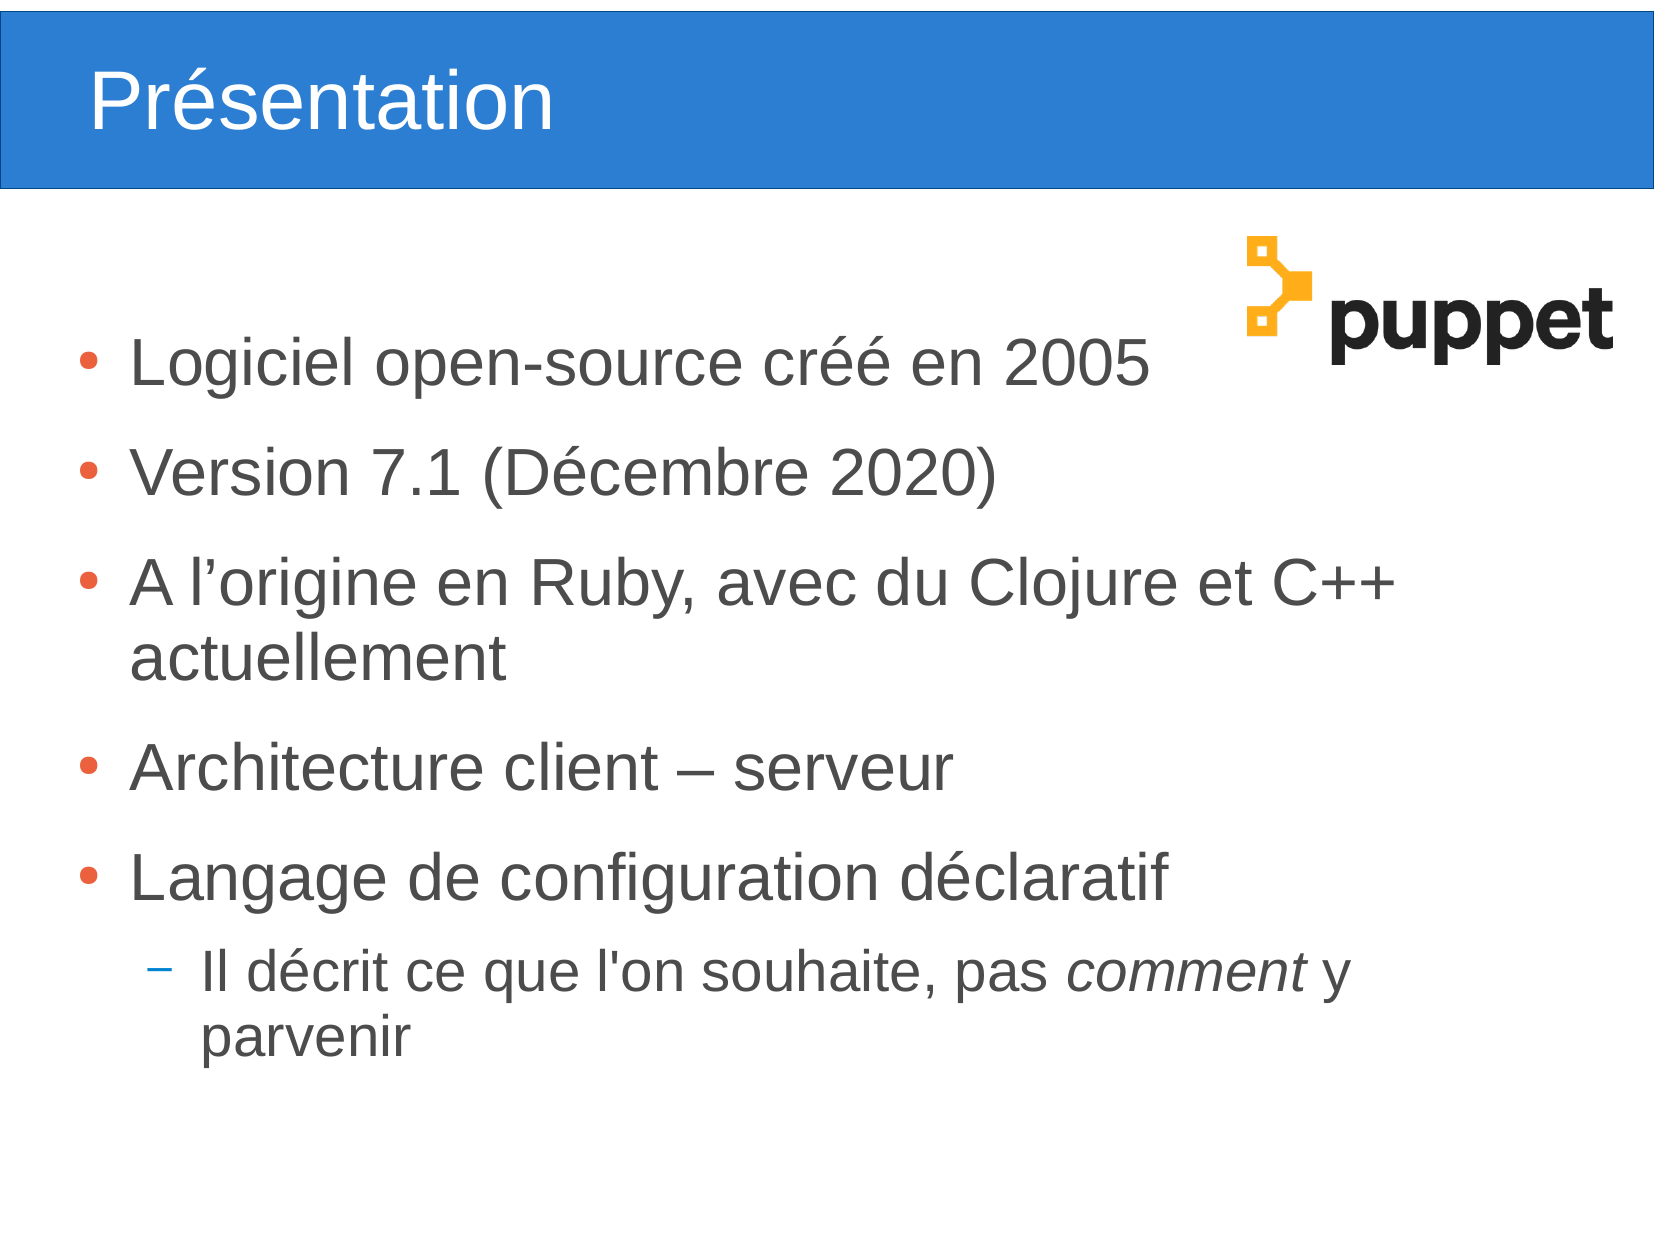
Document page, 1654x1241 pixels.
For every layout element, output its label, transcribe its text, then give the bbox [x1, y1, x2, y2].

title Présentation [0, 11, 1654, 189]
list Logiciel open-source créé en 2005 Version 7.1 (Décembre 2020) A l’origine en Ruby, avec du Clojure et C++ actuellement Architecture client – serveur Langage de configuration déclaratif Il décrit ce que l'on souhaite, pas comment y parvenir [59, 324, 1501, 1093]
picture [1247, 236, 1613, 365]
